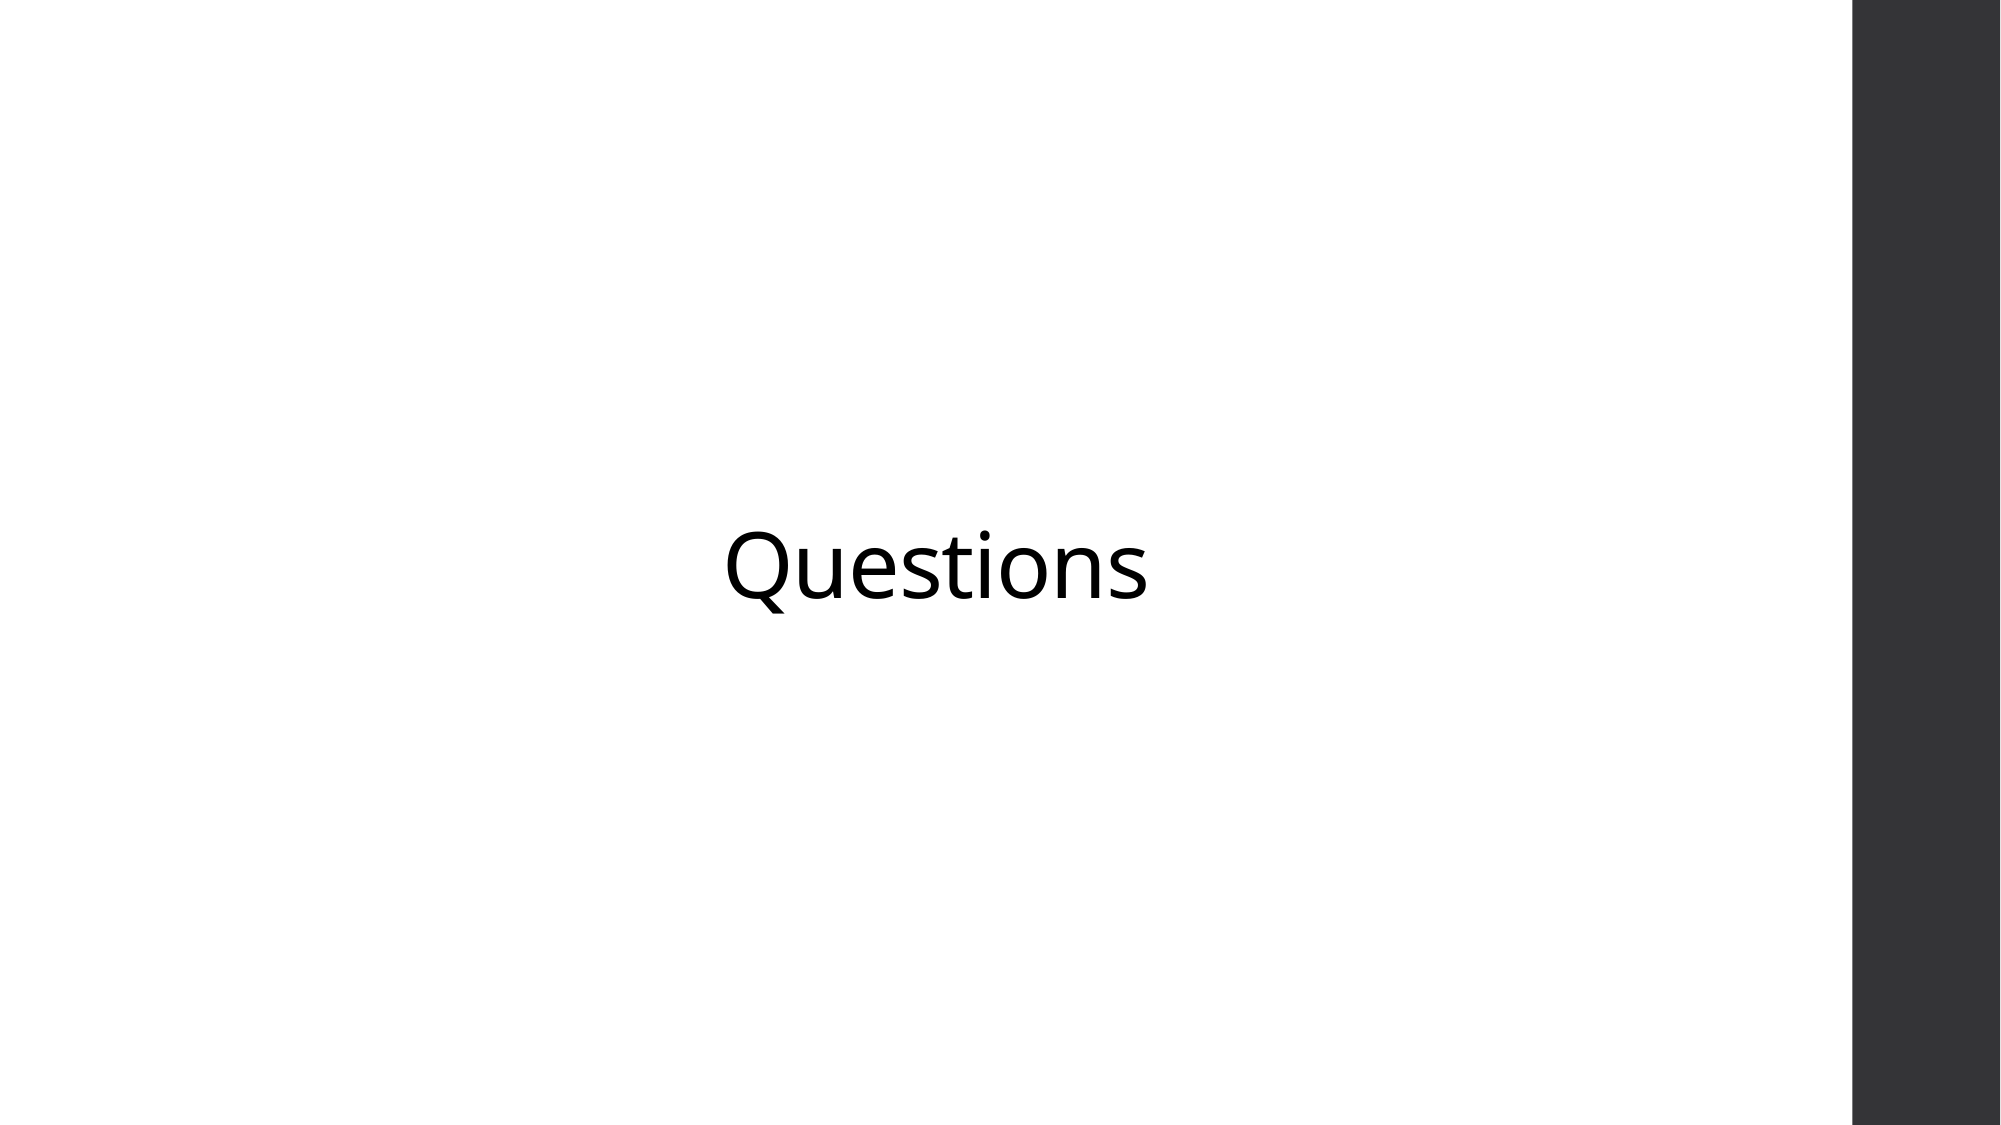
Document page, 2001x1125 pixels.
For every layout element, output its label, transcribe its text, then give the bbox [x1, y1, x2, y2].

title Questions [707, 497, 1222, 626]
